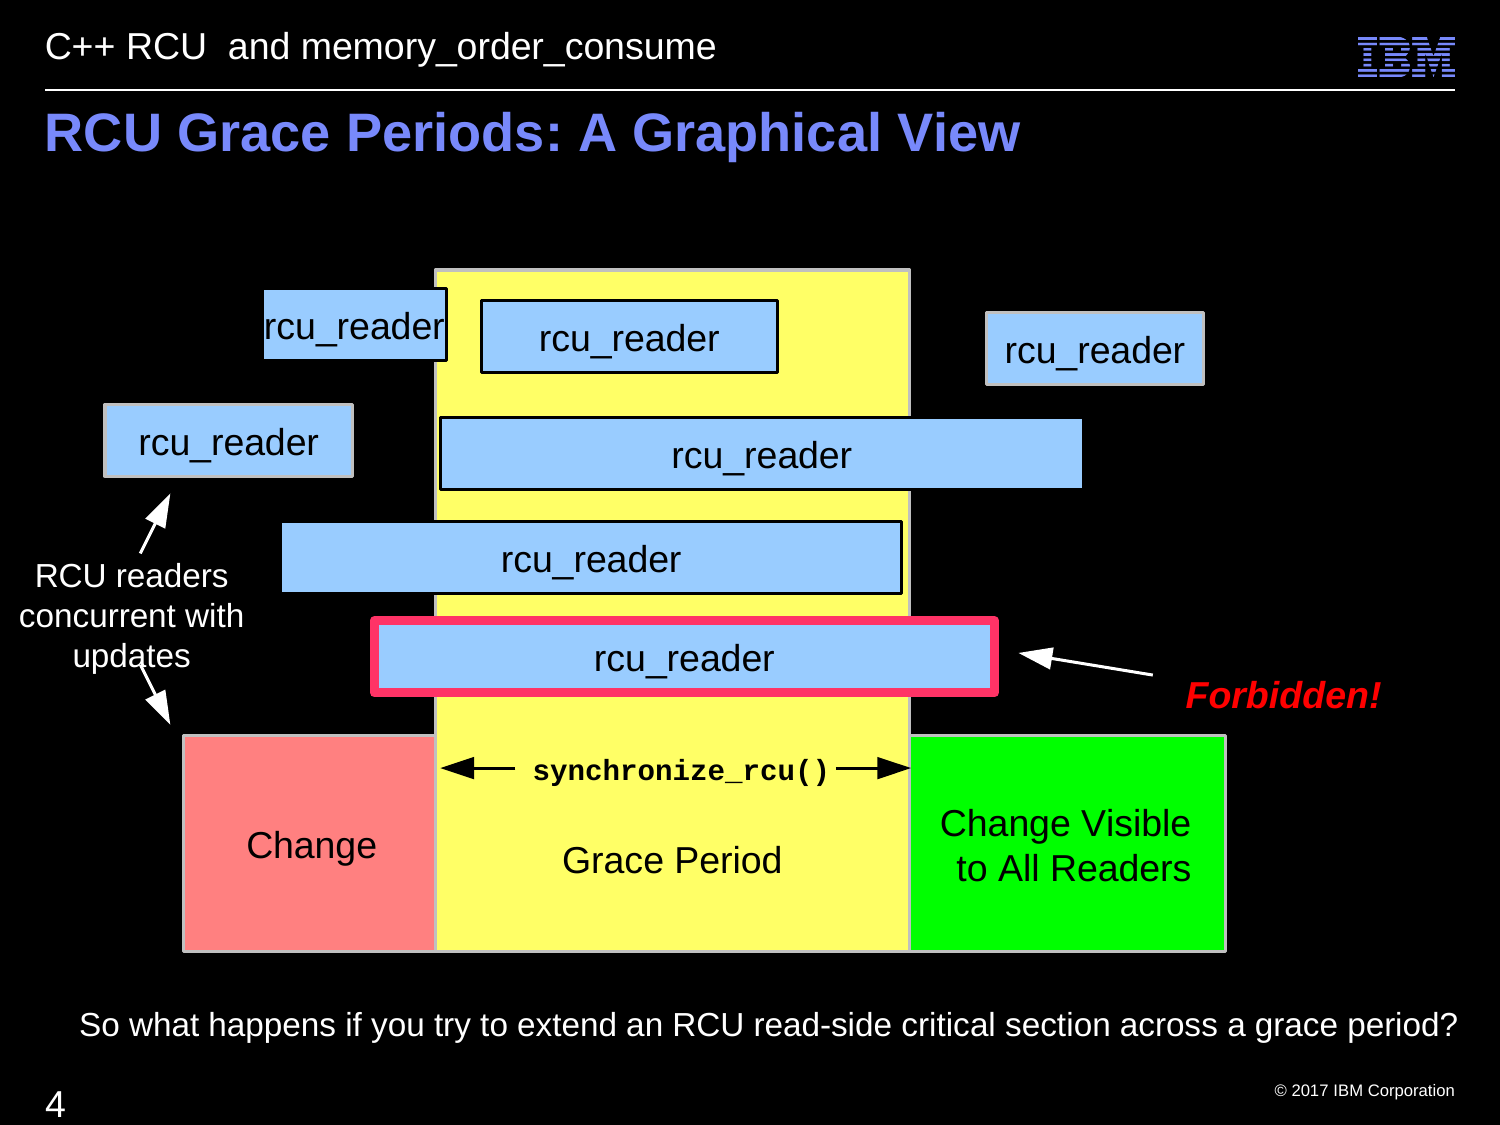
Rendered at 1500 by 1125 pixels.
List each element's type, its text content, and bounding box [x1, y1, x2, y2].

title RCU Grace Periods: A Graphical View [29, 97, 1455, 203]
text_box rcu_reader [105, 404, 353, 477]
text_box Change Visible to All Readers [910, 735, 1226, 952]
text_box synchronize_rcu() [517, 744, 845, 794]
text_box Grace Period [435, 693, 910, 952]
text_box Forbidden! [1170, 663, 1397, 724]
text_box rcu_reader [440, 417, 1084, 490]
text_box RCU readers concurrent with updates [0, 547, 267, 682]
text_box rcu_reader [481, 300, 778, 373]
text_box rcu_reader [262, 288, 447, 361]
text_box rcu_reader [374, 620, 995, 693]
picture [1358, 37, 1455, 77]
text_box So what happens if you try to extend an RCU read-side critical section across a grace period? [64, 995, 1476, 1051]
text_box rcu_reader [280, 521, 902, 594]
text_box Change [183, 735, 435, 952]
text_box rcu_reader [986, 312, 1204, 385]
text_box Grace Period [435, 270, 910, 620]
